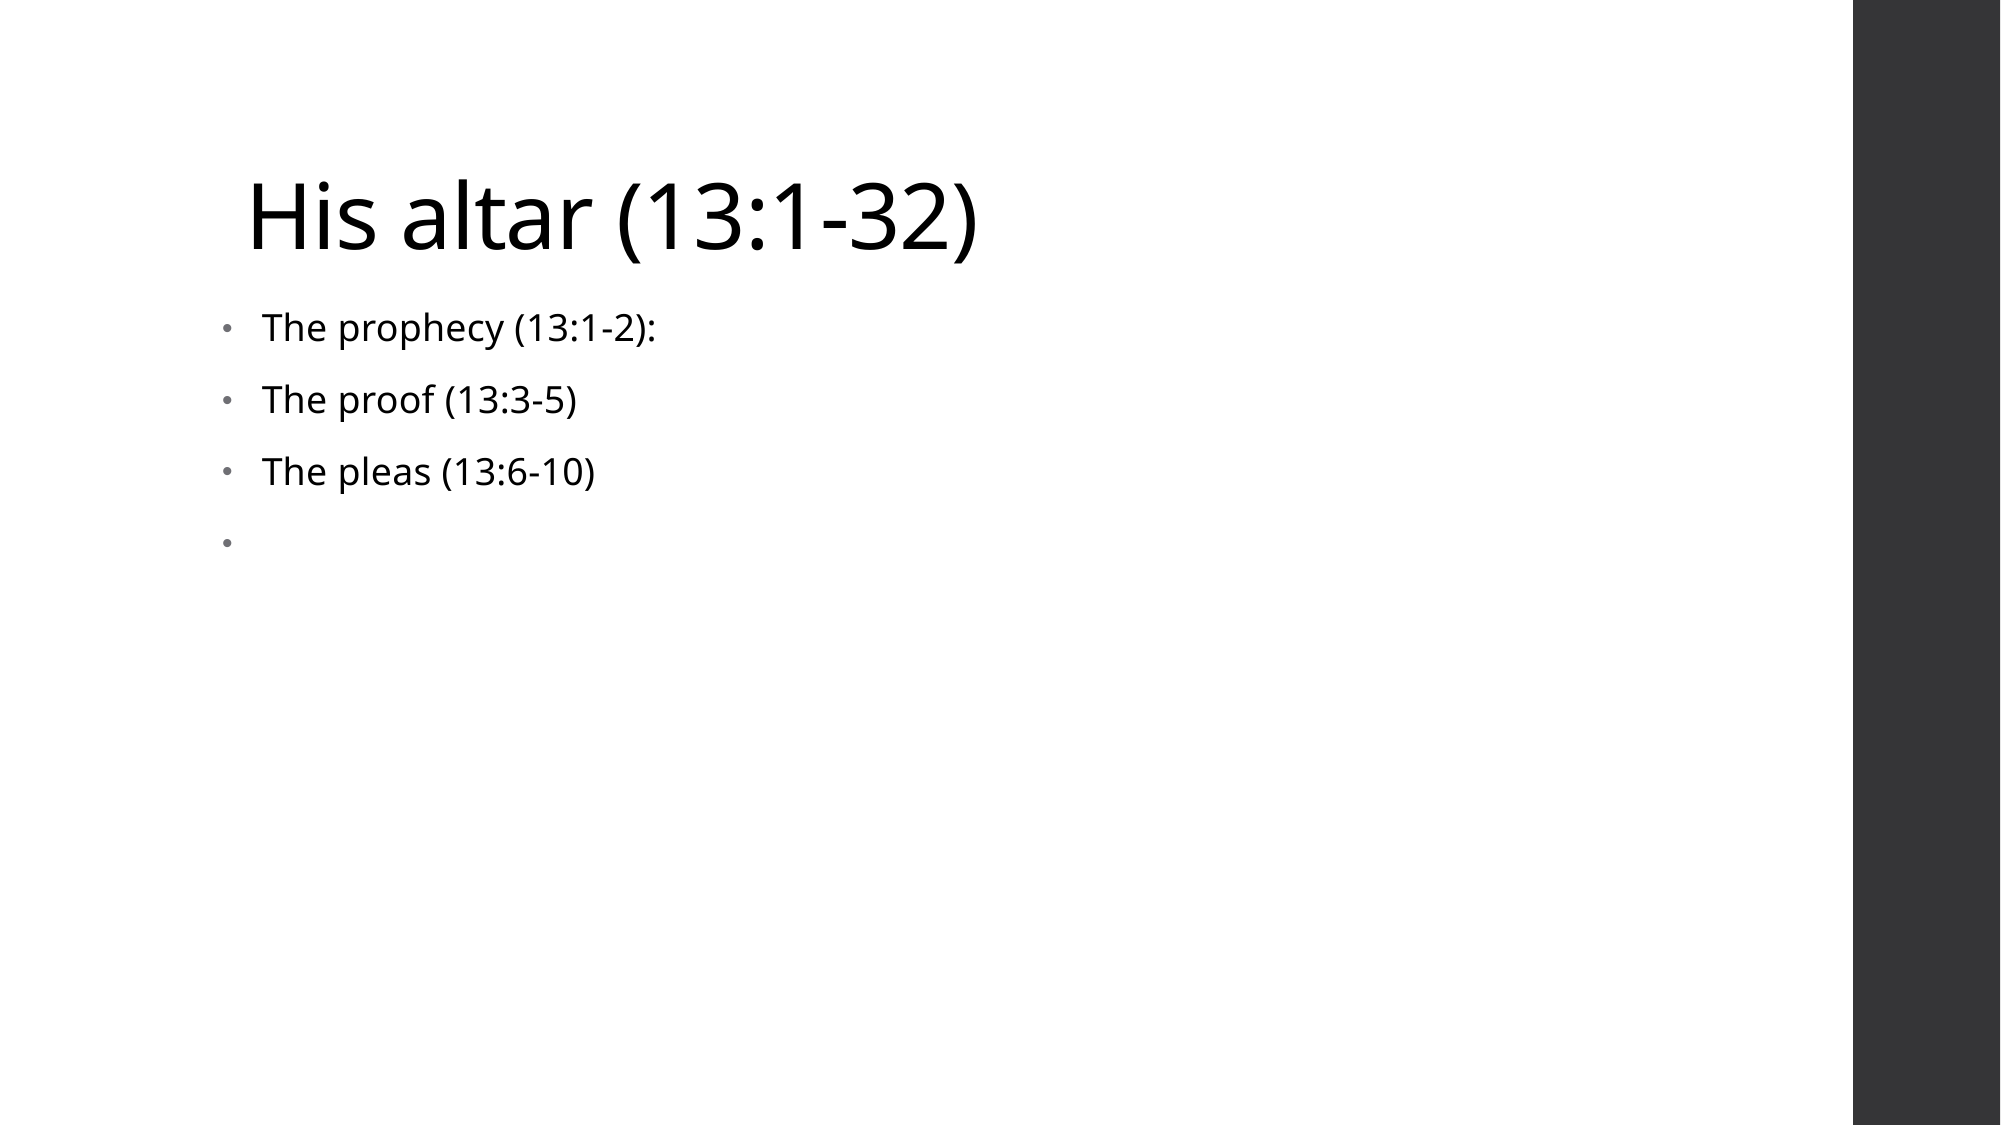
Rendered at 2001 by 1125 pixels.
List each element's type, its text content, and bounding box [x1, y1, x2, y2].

list The prophecy (13:1-2): The proof (13:3-5) The pleas (13:6-10) [206, 299, 1617, 1014]
title His altar (13:1-32) [206, 60, 1797, 278]
